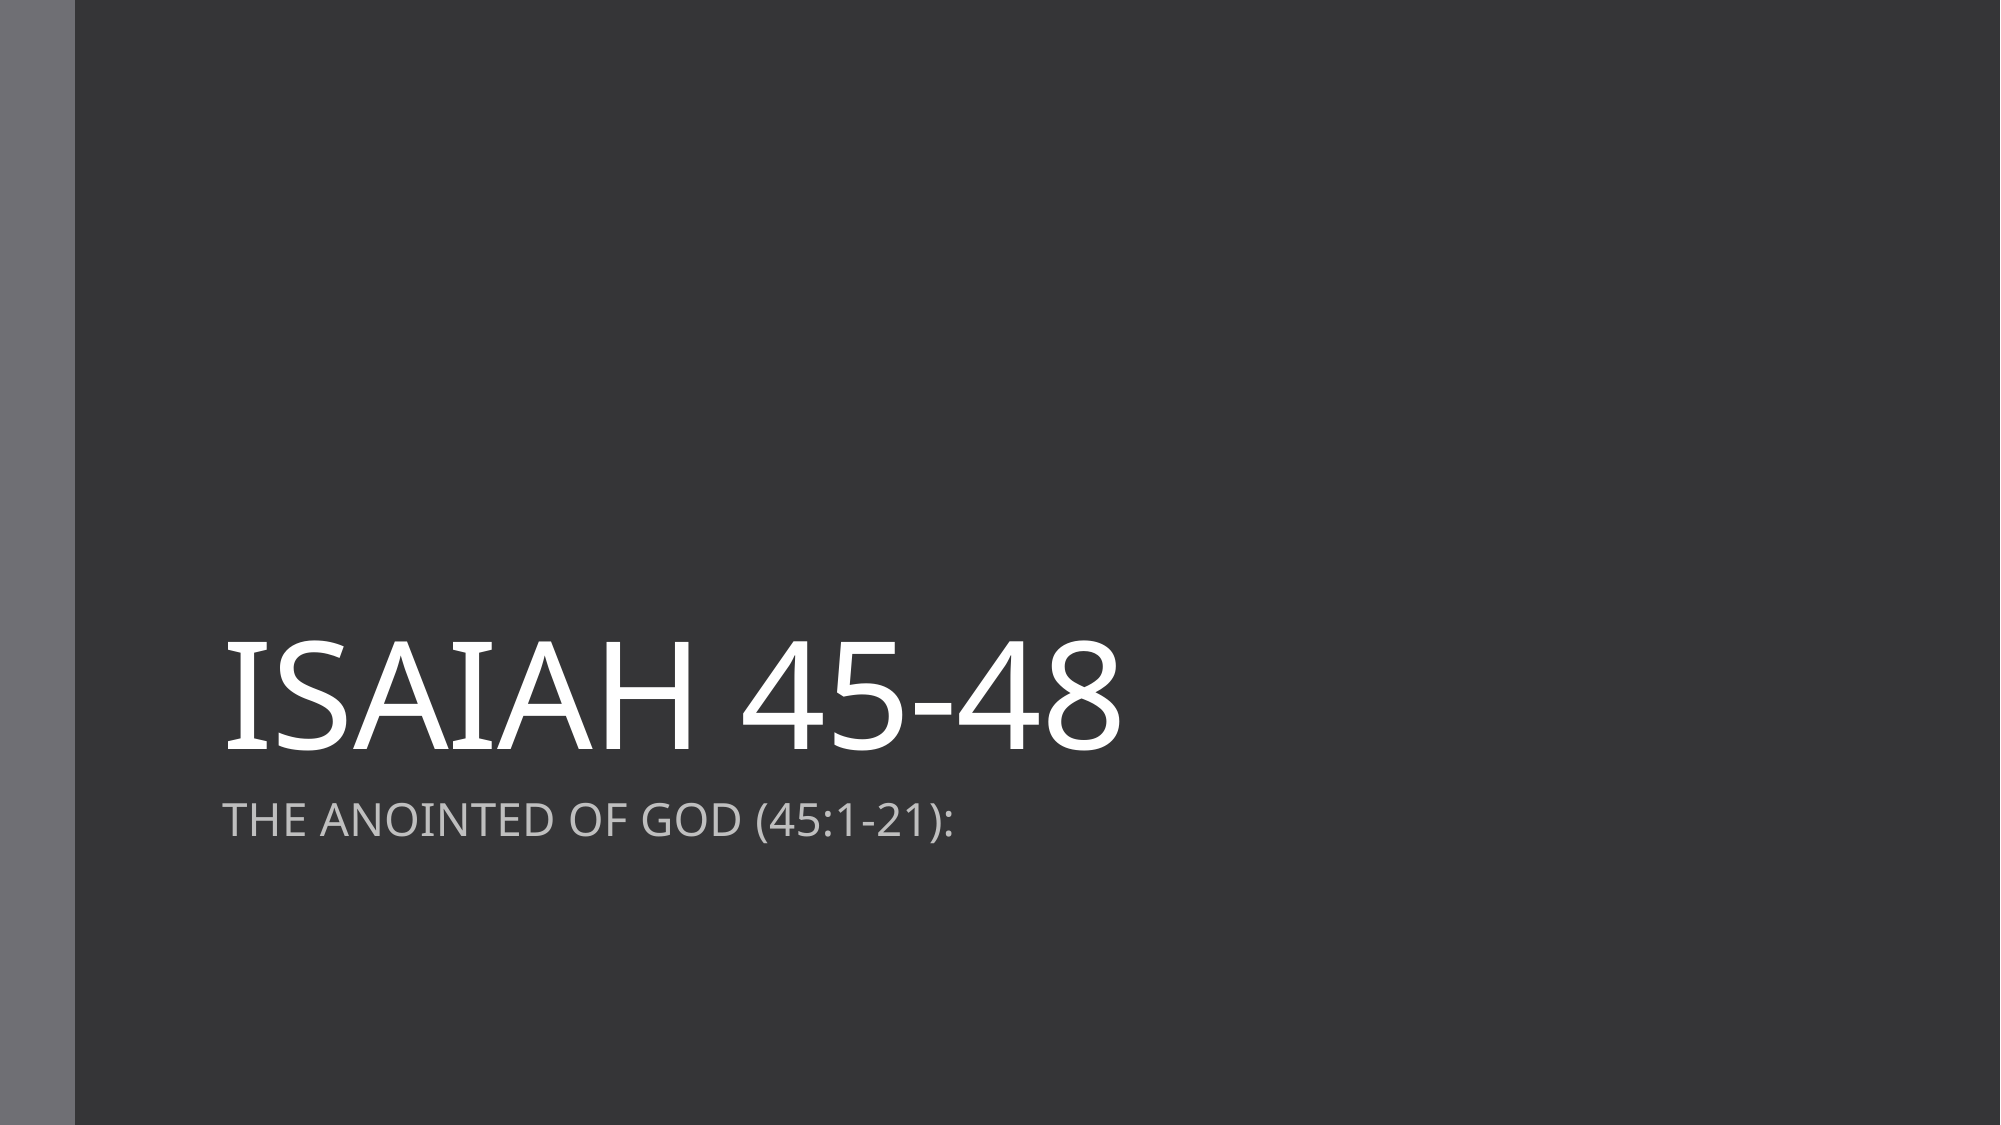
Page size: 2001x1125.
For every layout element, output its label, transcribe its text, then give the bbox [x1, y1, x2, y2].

title ISAIAH 45-48 [206, 124, 1752, 787]
subtitle THE ANOINTED OF GOD (45:1-21): [206, 787, 1752, 1066]
